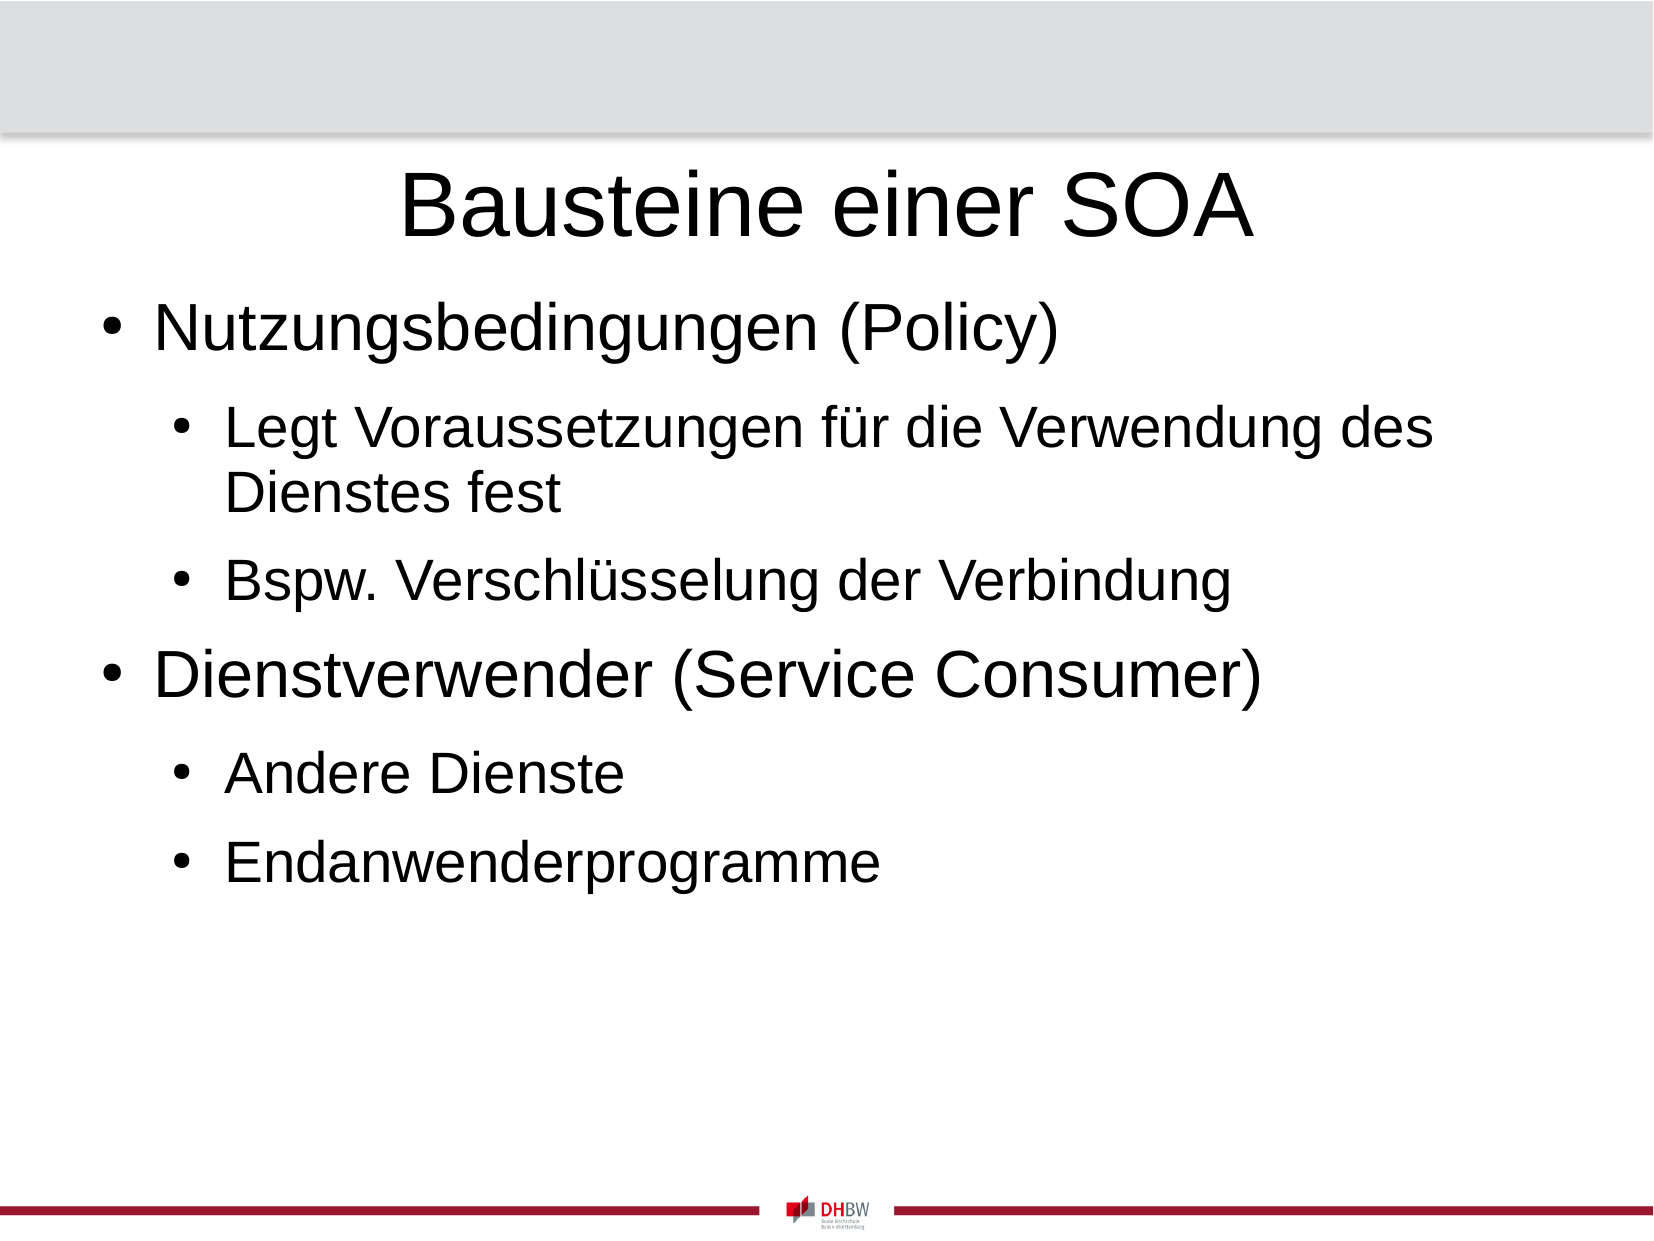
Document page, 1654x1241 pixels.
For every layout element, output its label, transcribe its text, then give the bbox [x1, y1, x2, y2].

list Nutzungsbedingungen (Policy) Legt Voraussetzungen für die Verwendung des Dienstes fest Bspw. Verschlüsselung der Verbindung Dienstverwender (Service Consumer) Andere Dienste Endanwenderprogramme [82, 290, 1571, 1010]
picture [0, 1, 1654, 1237]
title Bausteine einer SOA [82, 147, 1571, 257]
